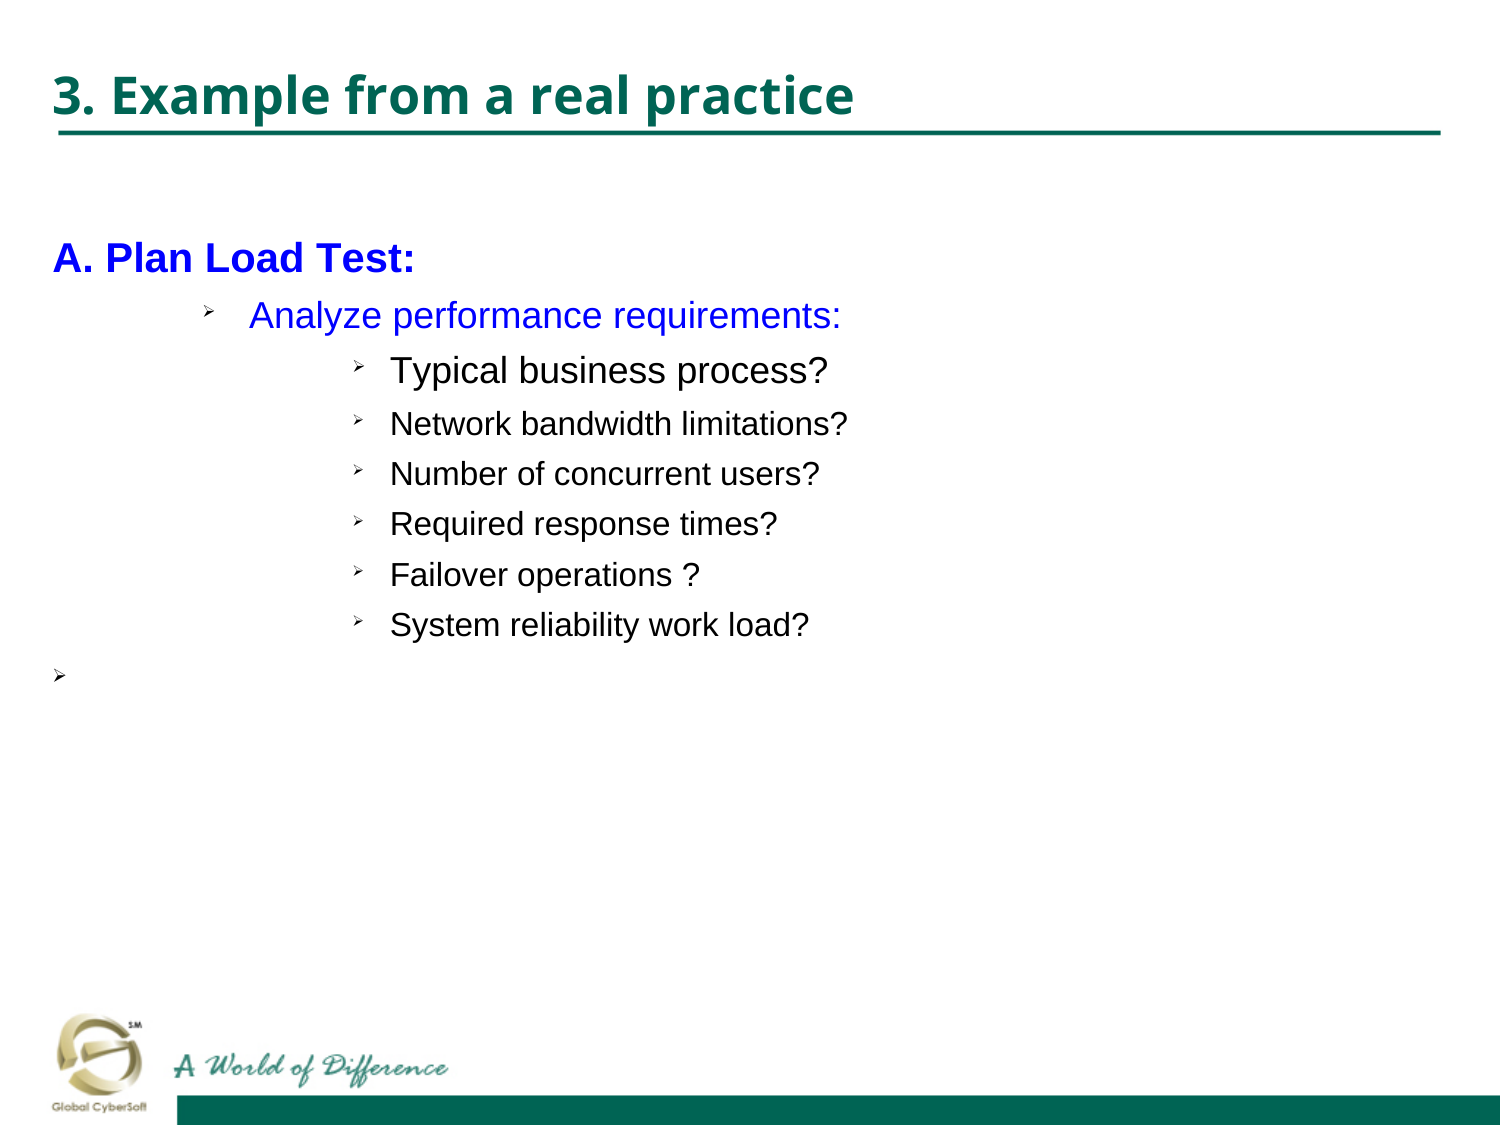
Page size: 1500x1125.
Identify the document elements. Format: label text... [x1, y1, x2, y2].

list A. Plan Load Test: Analyze performance requirements: Typical business process? Network bandwidth limitations? Number of concurrent users? Required response times? Failover operations ? System reliability work load? [37, 162, 1463, 1013]
title 3. Example from a real practice [37, 0, 1463, 162]
picture [0, 0, 1500, 1125]
